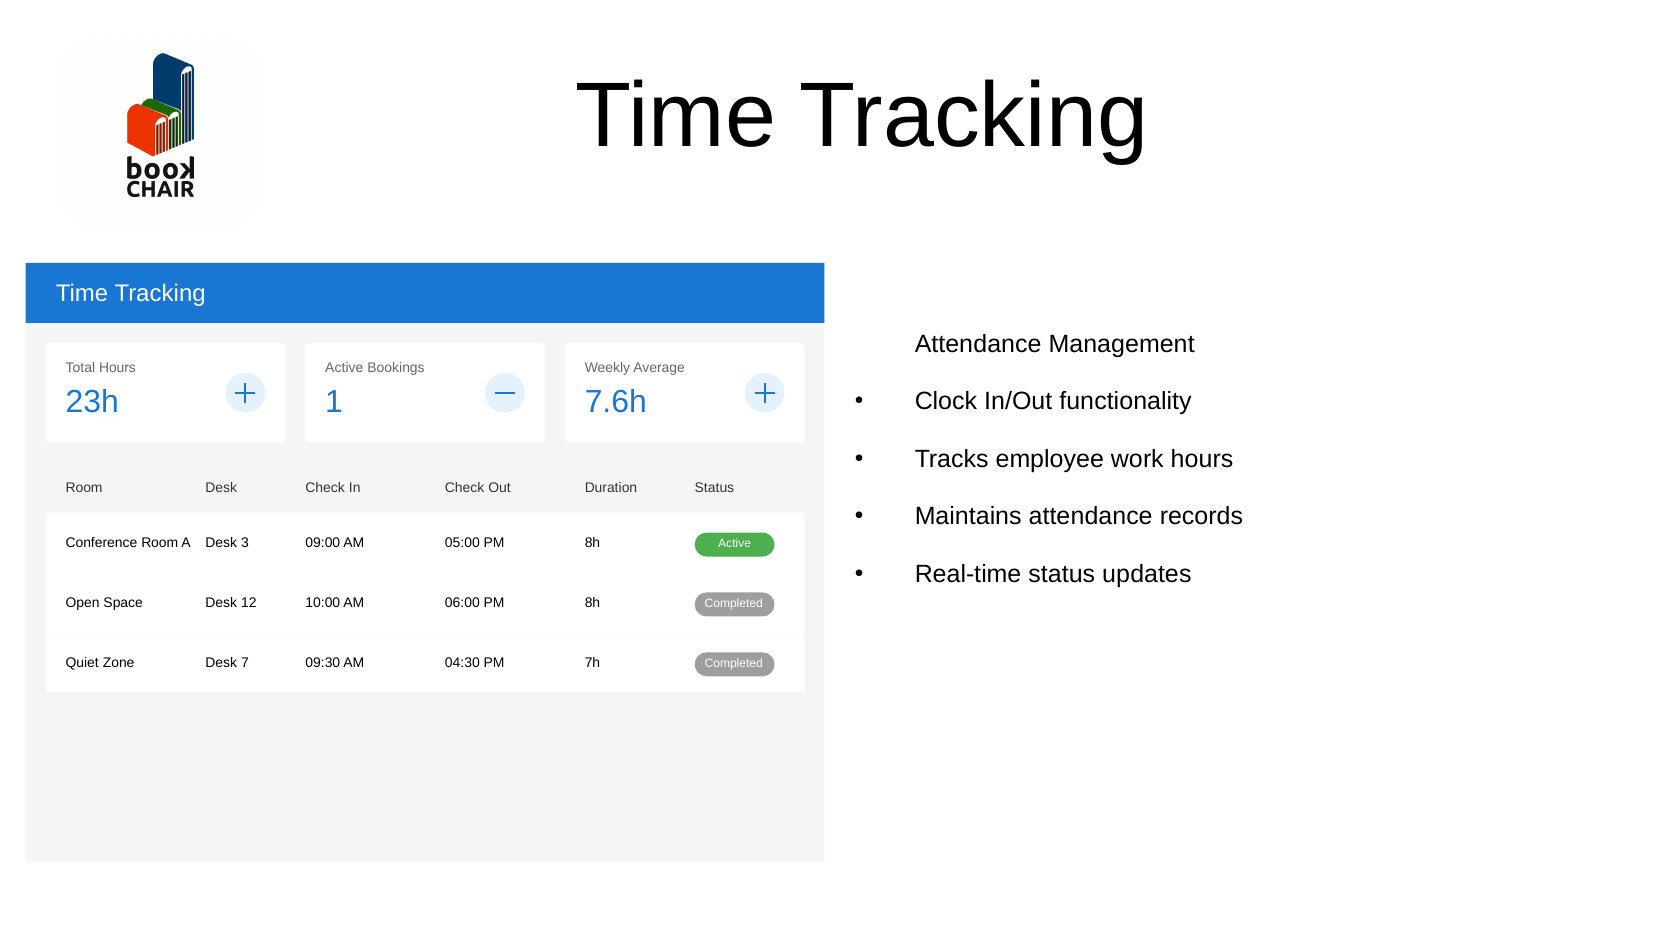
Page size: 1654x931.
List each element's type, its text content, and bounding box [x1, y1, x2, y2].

picture [25, 262, 825, 863]
title Time Tracking [263, 37, 1571, 193]
list Attendance Management Clock In/Out functionality Tracks employee work hours Maintains attendance records Real-time status updates [836, 225, 1276, 713]
picture [56, 37, 263, 228]
